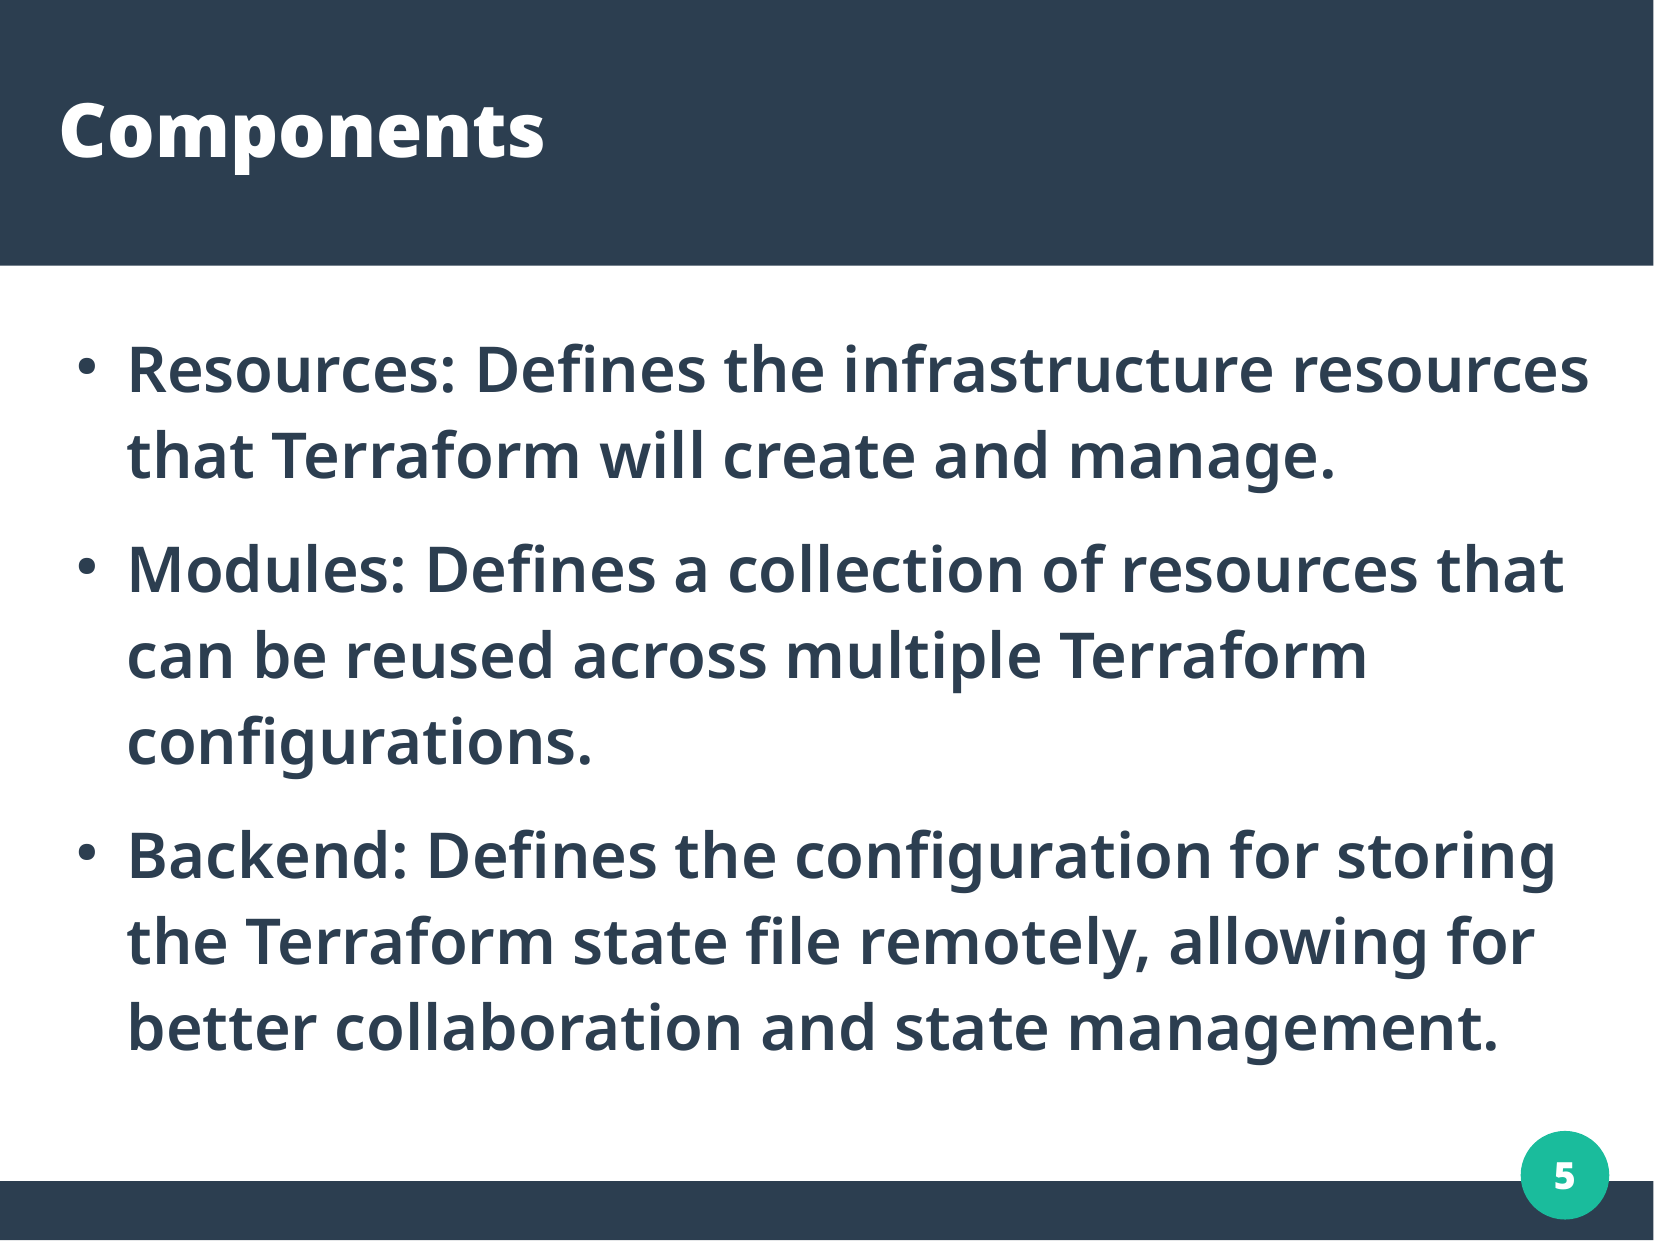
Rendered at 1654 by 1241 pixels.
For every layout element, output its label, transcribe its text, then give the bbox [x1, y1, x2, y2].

title Components [59, 49, 1595, 207]
list Resources: Defines the infrastructure resources that Terraform will create and manage. Modules: Defines a collection of resources that can be reused across multiple Terraform configurations. Backend: Defines the configuration for storing the Terraform state file remotely, allowing for better collaboration and state management. [59, 324, 1595, 1152]
